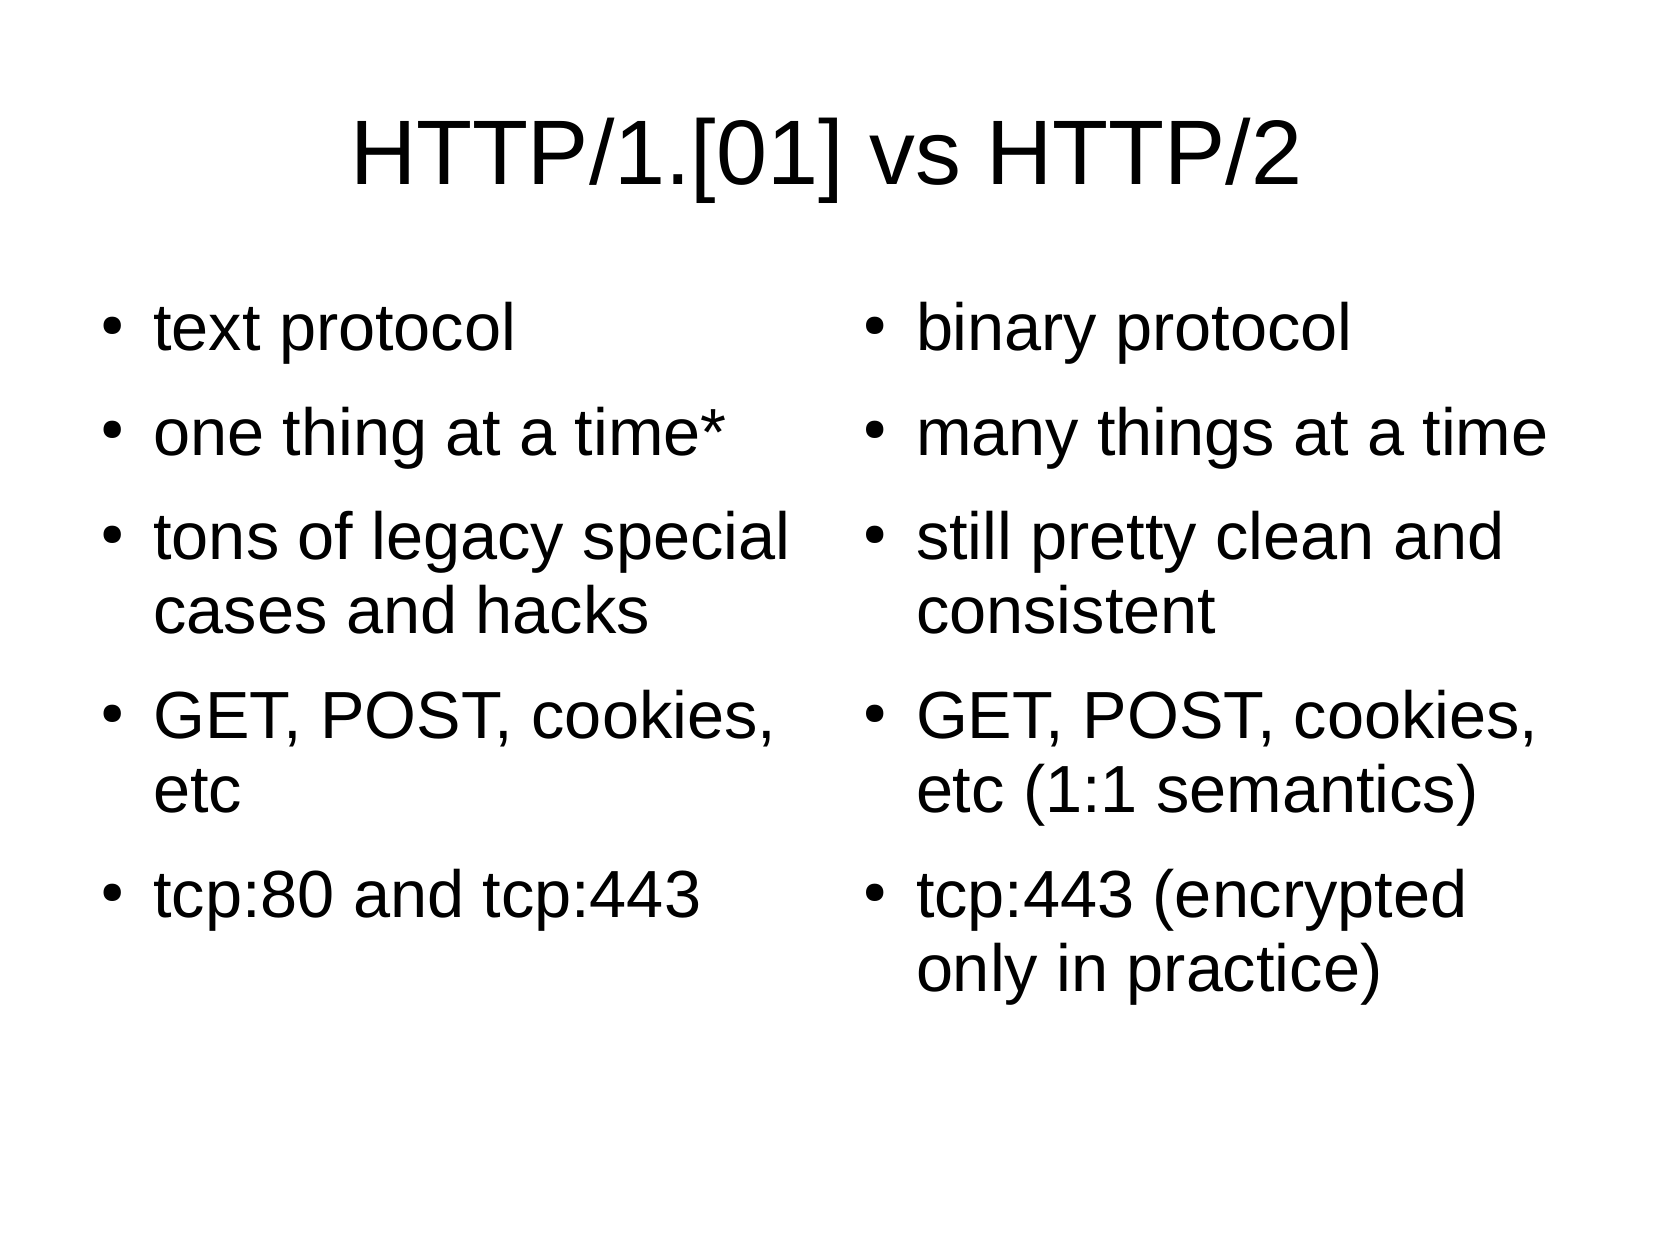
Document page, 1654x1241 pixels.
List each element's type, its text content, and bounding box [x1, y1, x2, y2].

list text protocol one thing at a time* tons of legacy special cases and hacks GET, POST, cookies, etc tcp:80 and tcp:443 [82, 290, 809, 1109]
list binary protocol many things at a time still pretty clean and consistent GET, POST, cookies, etc (1:1 semantics) tcp:443 (encrypted only in practice) [845, 290, 1572, 1109]
title HTTP/1.[01] vs HTTP/2 [82, 49, 1571, 257]
